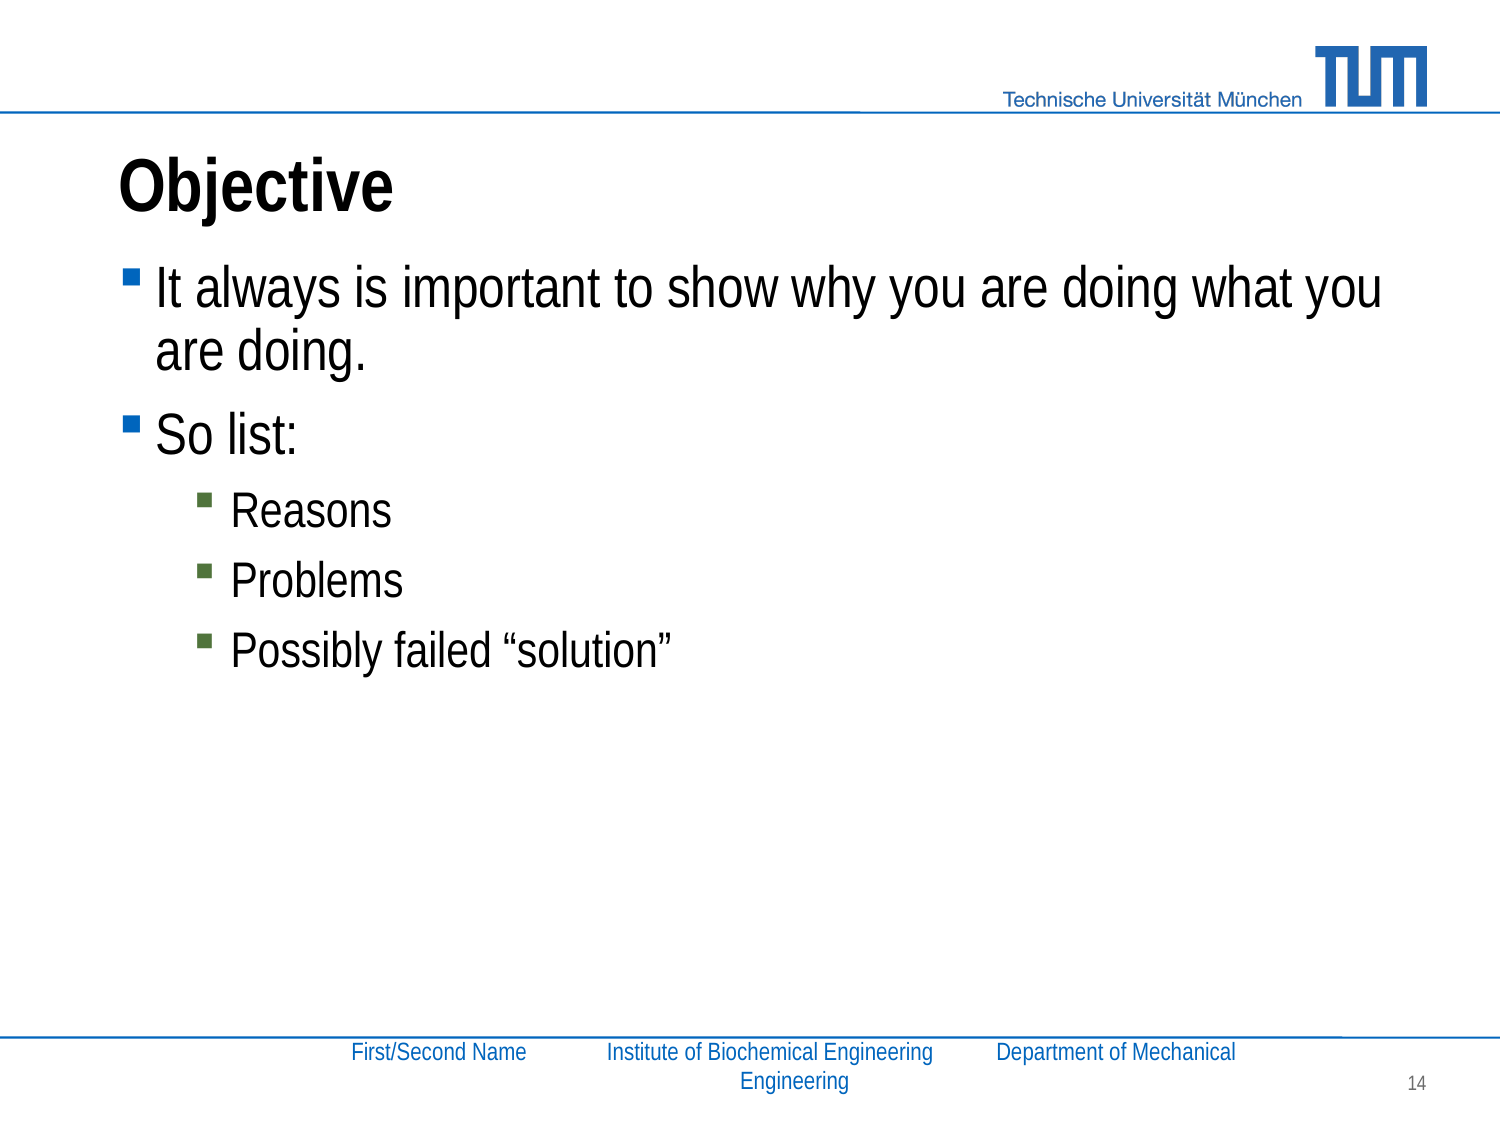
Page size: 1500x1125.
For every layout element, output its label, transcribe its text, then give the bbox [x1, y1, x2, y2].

title Objective [103, 114, 1397, 235]
slide_number <number> [1340, 1042, 1427, 1103]
list It always is important to show why you are doing what you are doing. So list: Reasons Problems Possibly failed “solution” [103, 249, 1473, 1014]
picture [1003, 46, 1427, 107]
footer First/Second Name Institute of Biochemical Engineering Department of Mechanical Engineering [278, 1042, 1312, 1103]
